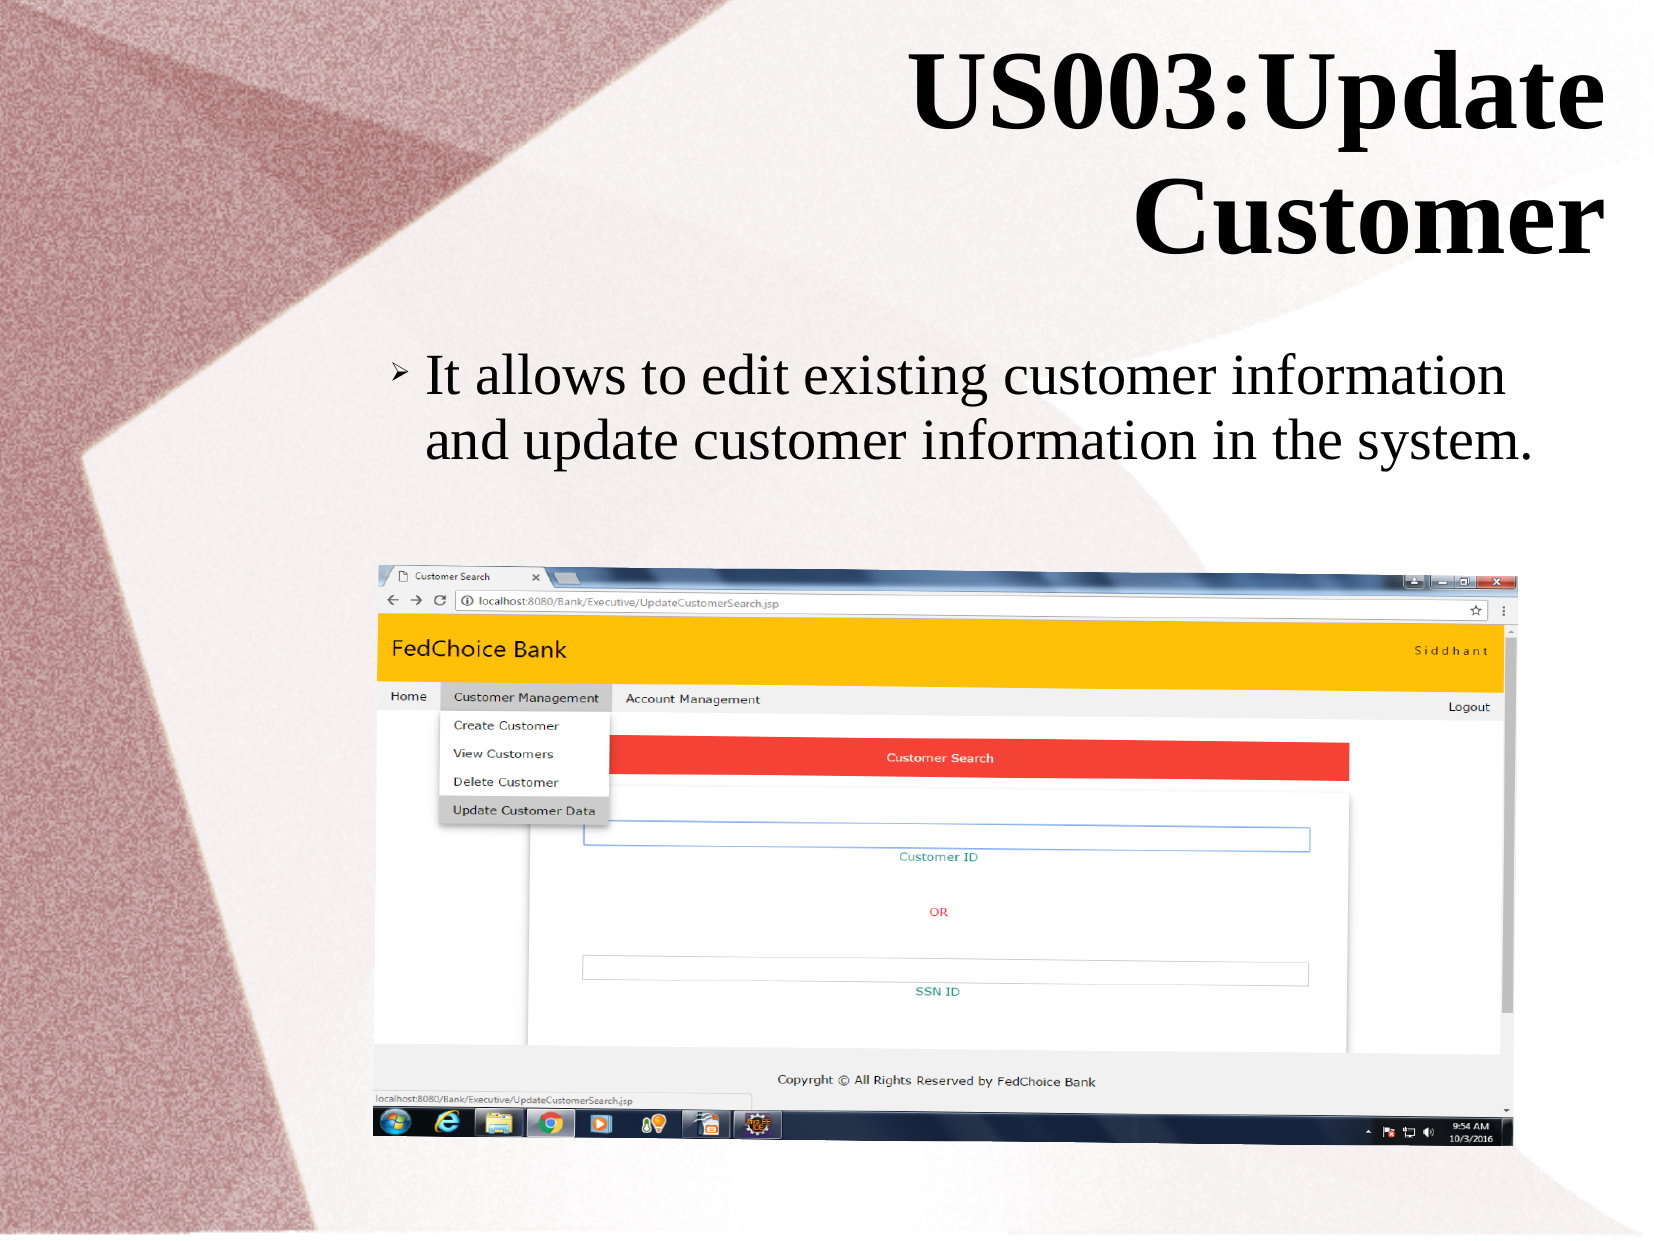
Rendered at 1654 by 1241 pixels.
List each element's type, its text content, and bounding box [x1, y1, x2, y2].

picture [0, 0, 1654, 1241]
text_box It allows to edit existing customer information and update customer information in the system. [375, 210, 1621, 526]
title US003:Update Customer [596, 28, 1607, 210]
